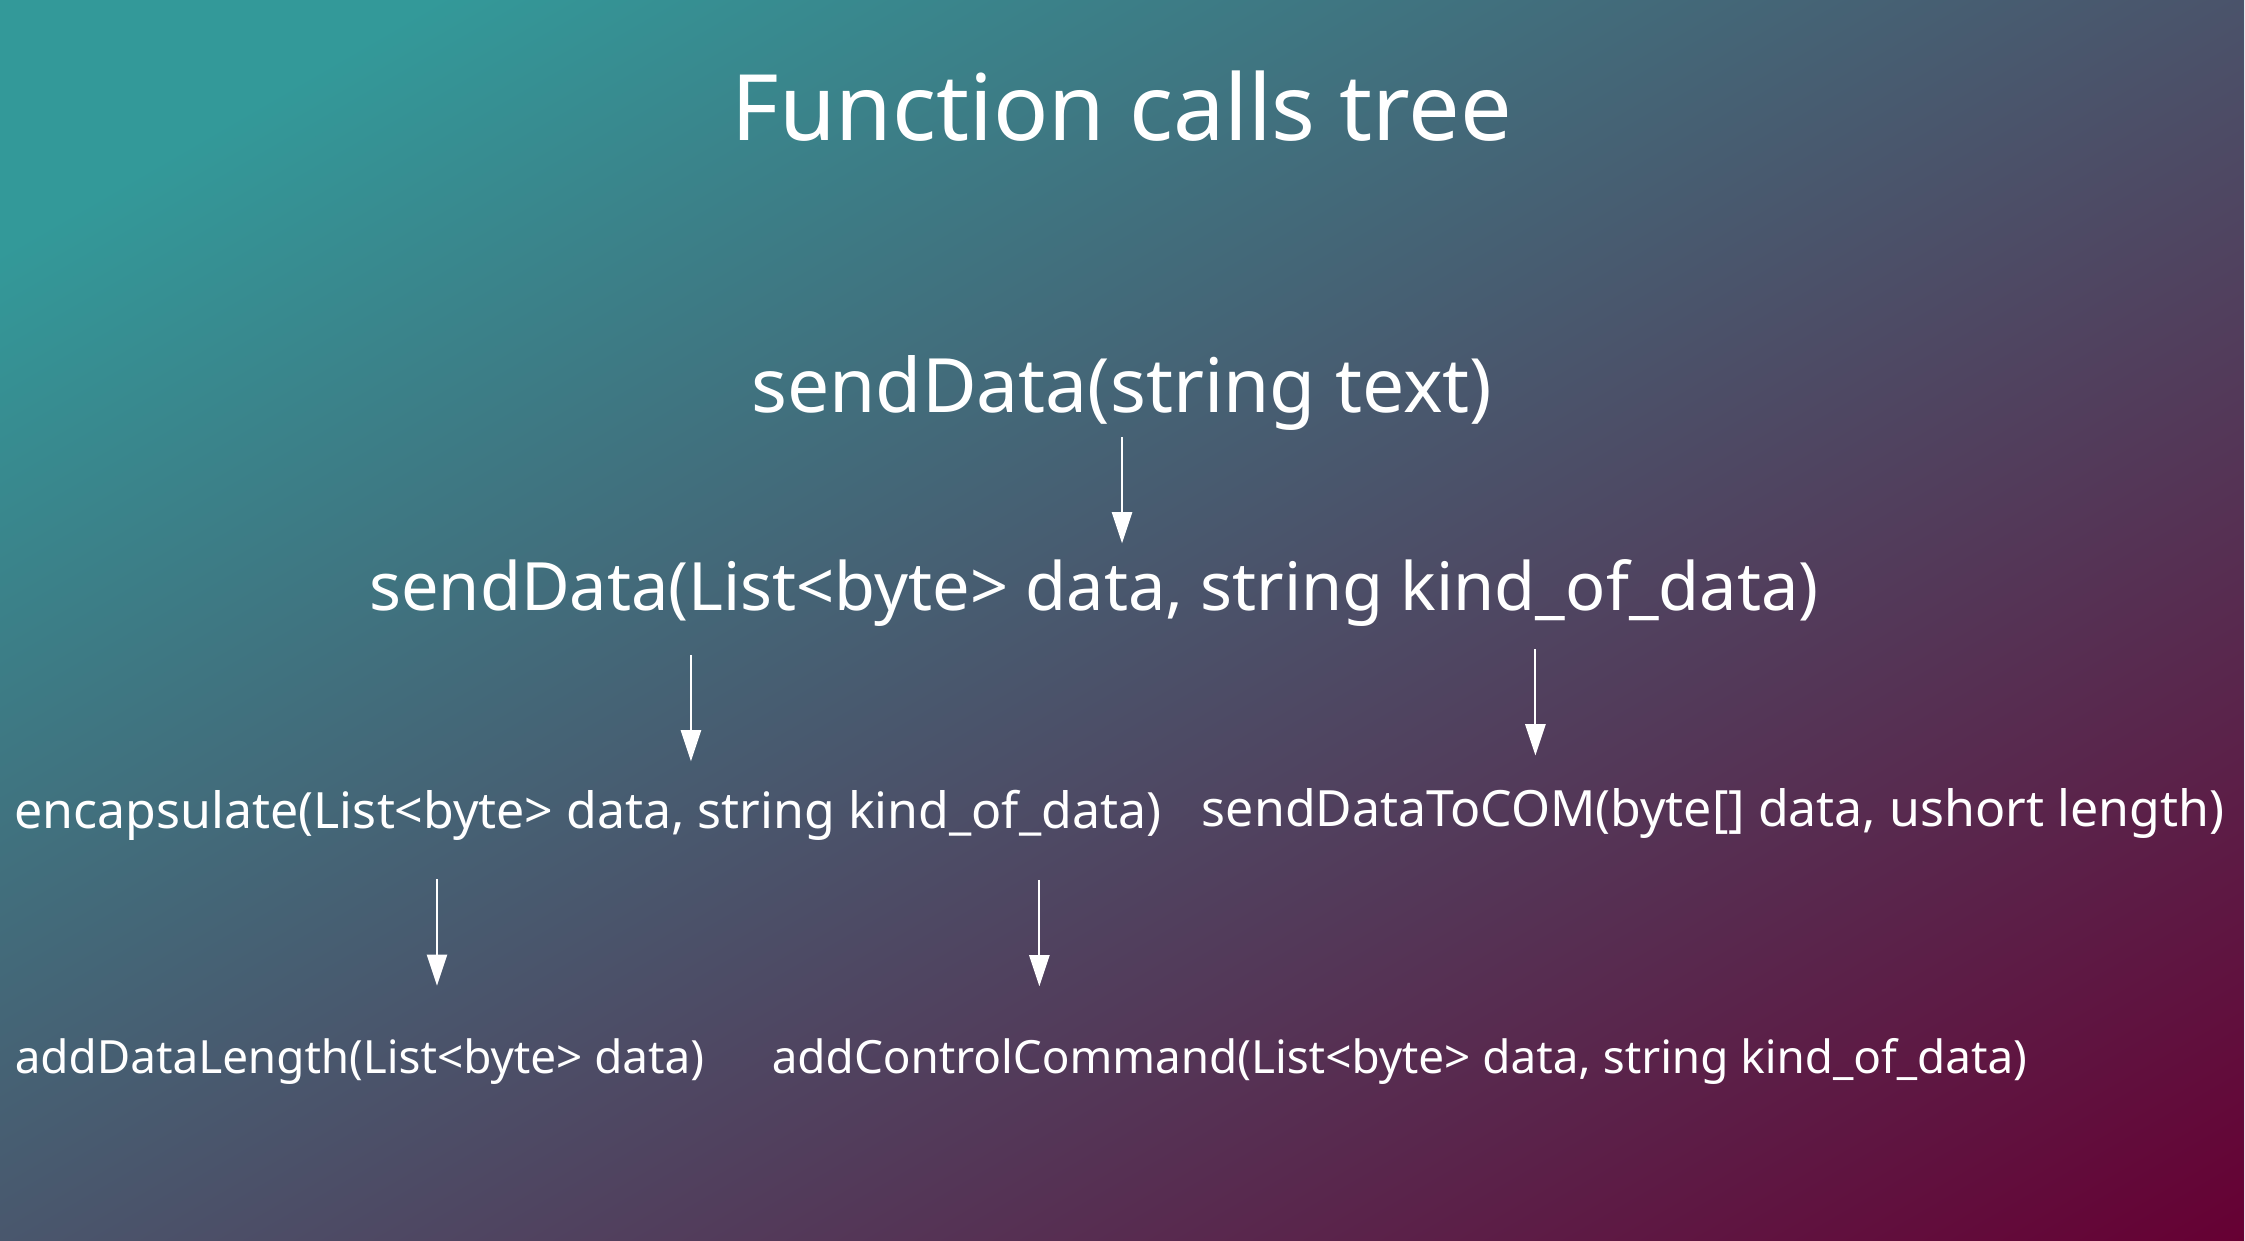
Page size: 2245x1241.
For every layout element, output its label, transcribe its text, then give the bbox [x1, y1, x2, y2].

text_box addDataLength(List<byte> data) [0, 1016, 755, 1089]
text_box encapsulate(List<byte> data, string kind_of_data) [0, 768, 1182, 903]
text_box Function calls tree [520, 49, 1724, 160]
text_box addControlCommand(List<byte> data, string kind_of_data) [757, 1016, 2079, 1099]
text_box sendData(List<byte> data, string kind_of_data) [354, 531, 1890, 638]
text_box sendDataToCOM(byte[] data, ushort length) [1187, 765, 2245, 857]
text_box sendData(string text) [729, 324, 1515, 449]
